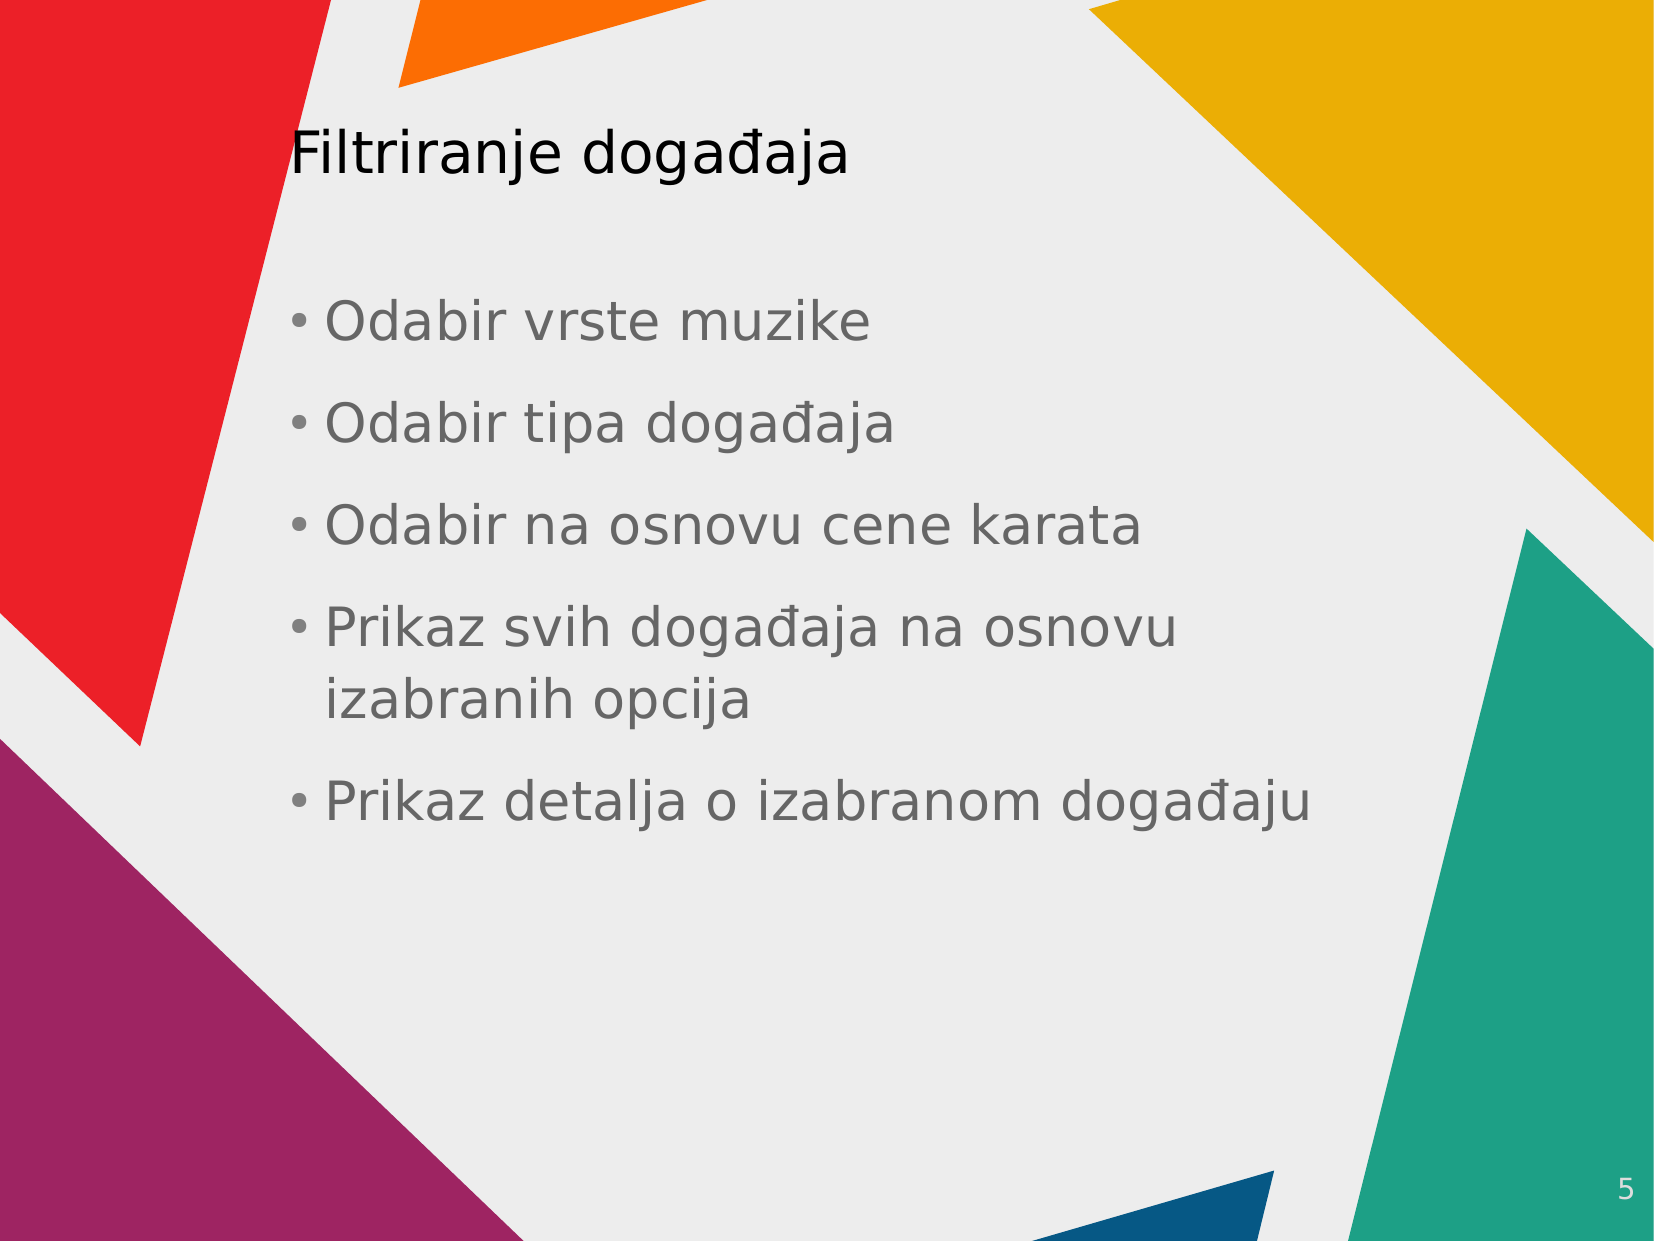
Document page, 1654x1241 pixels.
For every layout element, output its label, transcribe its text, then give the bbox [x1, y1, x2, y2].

title Filtriranje događaja [289, 49, 1372, 257]
list Odabir vrste muzike Odabir tipa događaja Odabir na osnovu cene karata Prikaz svih događaja na osnovu izabranih opcija Prikaz detalja o izabranom događaju [289, 290, 1372, 1090]
